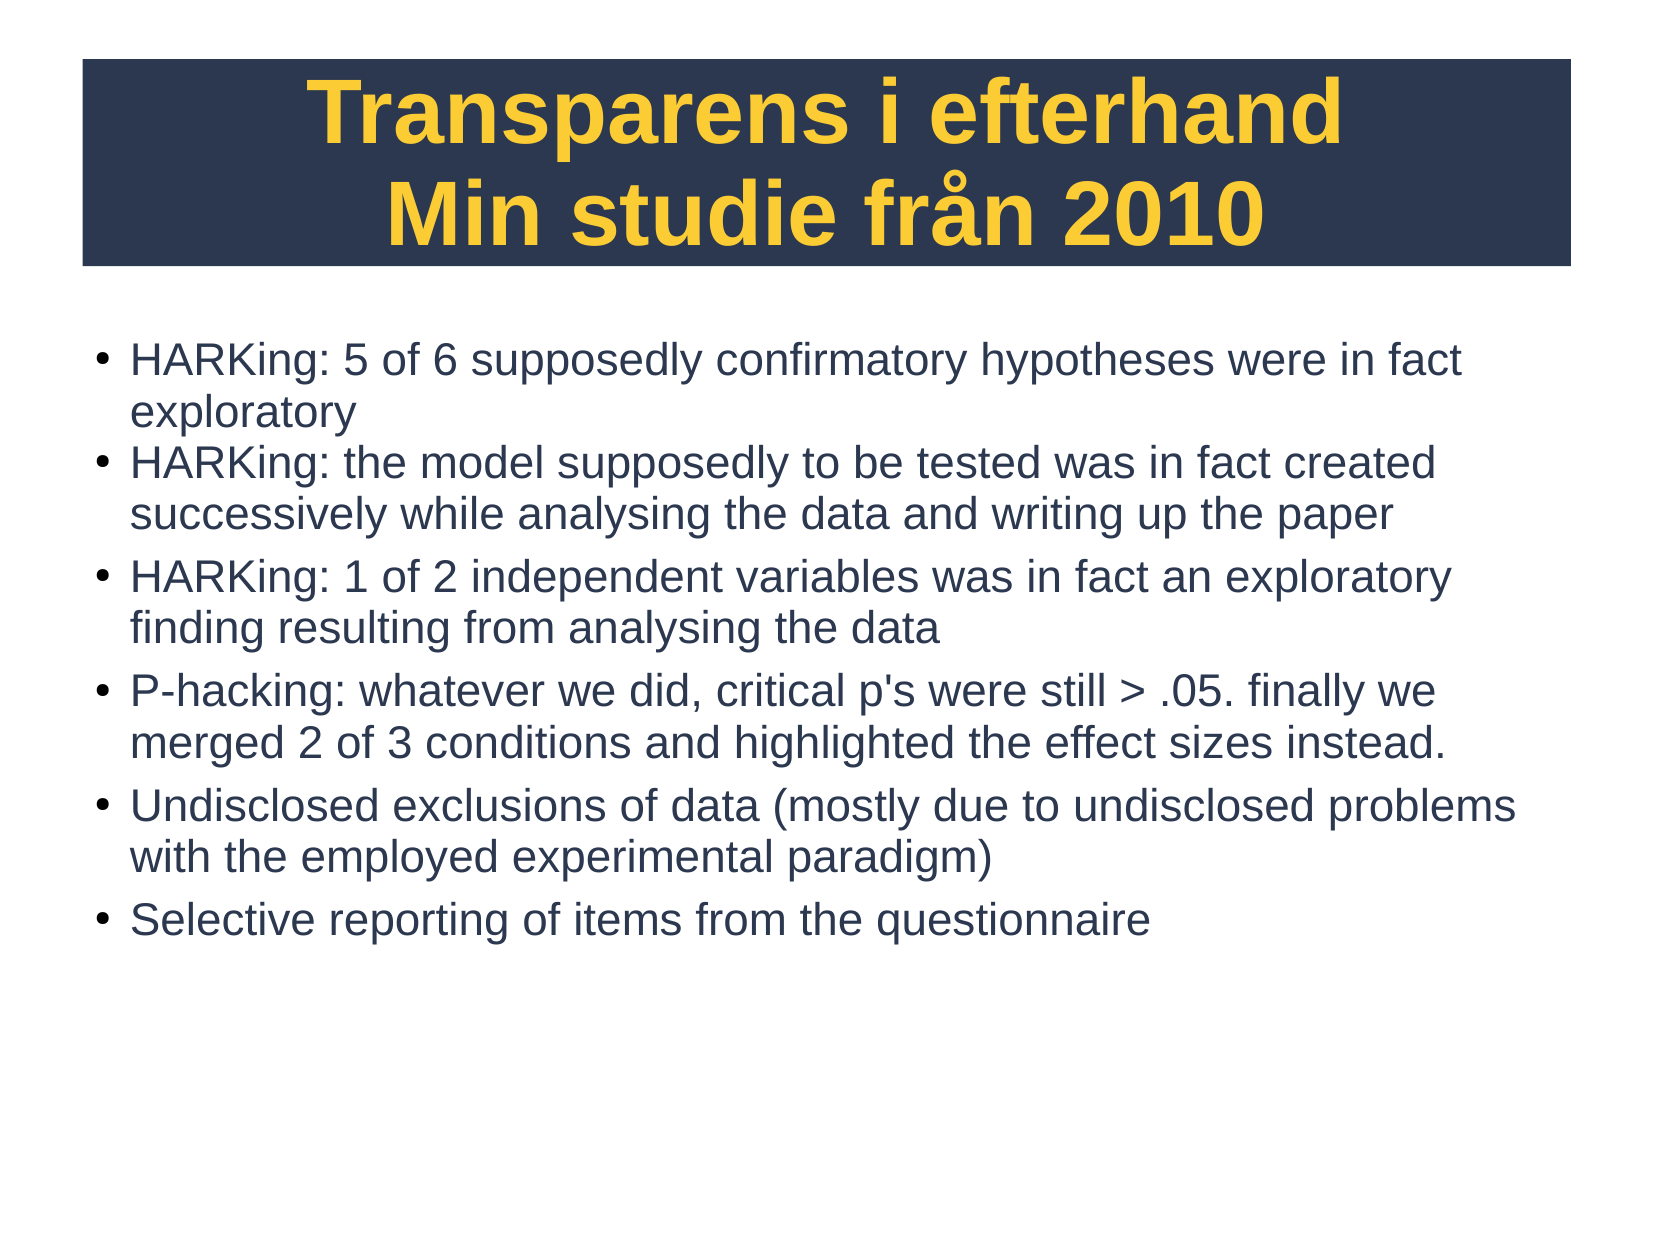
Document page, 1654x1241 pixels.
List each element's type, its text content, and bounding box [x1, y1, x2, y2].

subtitle HARKing: 5 of 6 supposedly confirmatory hypotheses were in fact exploratory HARKing: the model supposedly to be tested was in fact created successively while analysing the data and writing up the paper HARKing: 1 of 2 independent variables was in fact an exploratory finding resulting from analysing the data P-hacking: whatever we did, critical p's were still > .05. finally we merged 2 of 3 conditions and highlighted the effect sizes instead. Undisclosed exclusions of data (mostly due to undisclosed problems with the employed experimental paradigm) Selective reporting of items from the questionnaire [94, 266, 1583, 1072]
title Transparens i efterhand Min studie från 2010 [82, 59, 1571, 267]
